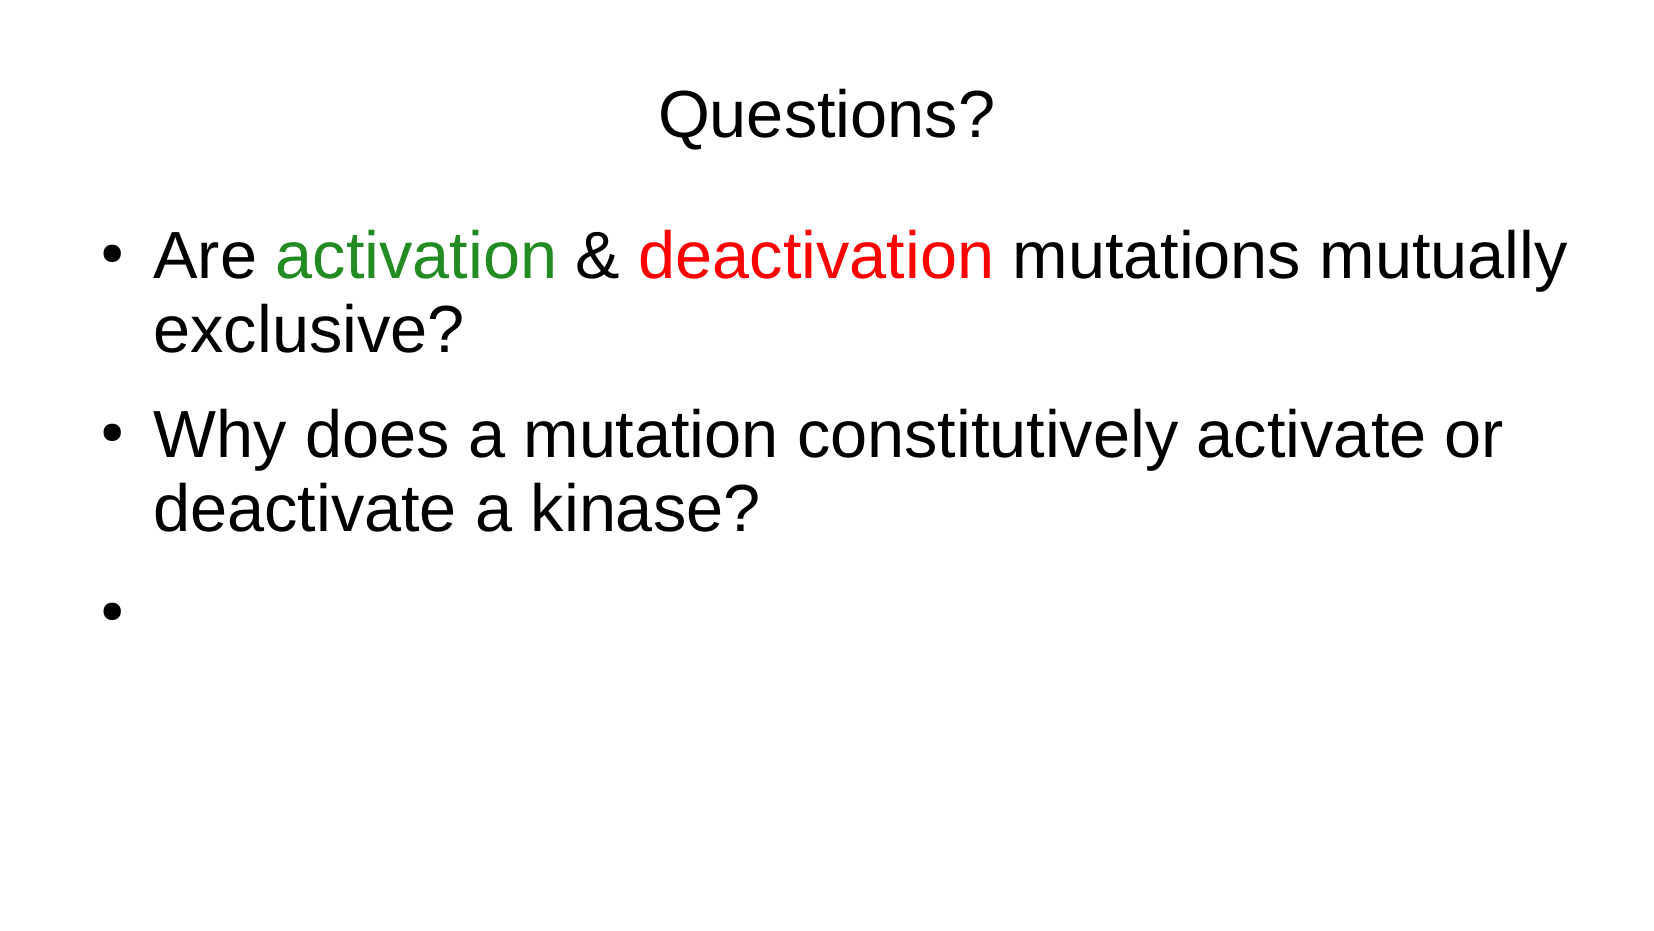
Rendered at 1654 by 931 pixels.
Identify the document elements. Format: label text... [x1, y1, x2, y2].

title Questions? [82, 37, 1571, 193]
list Are activation & deactivation mutations mutually exclusive? Why does a mutation constitutively activate or deactivate a kinase? [82, 217, 1571, 758]
